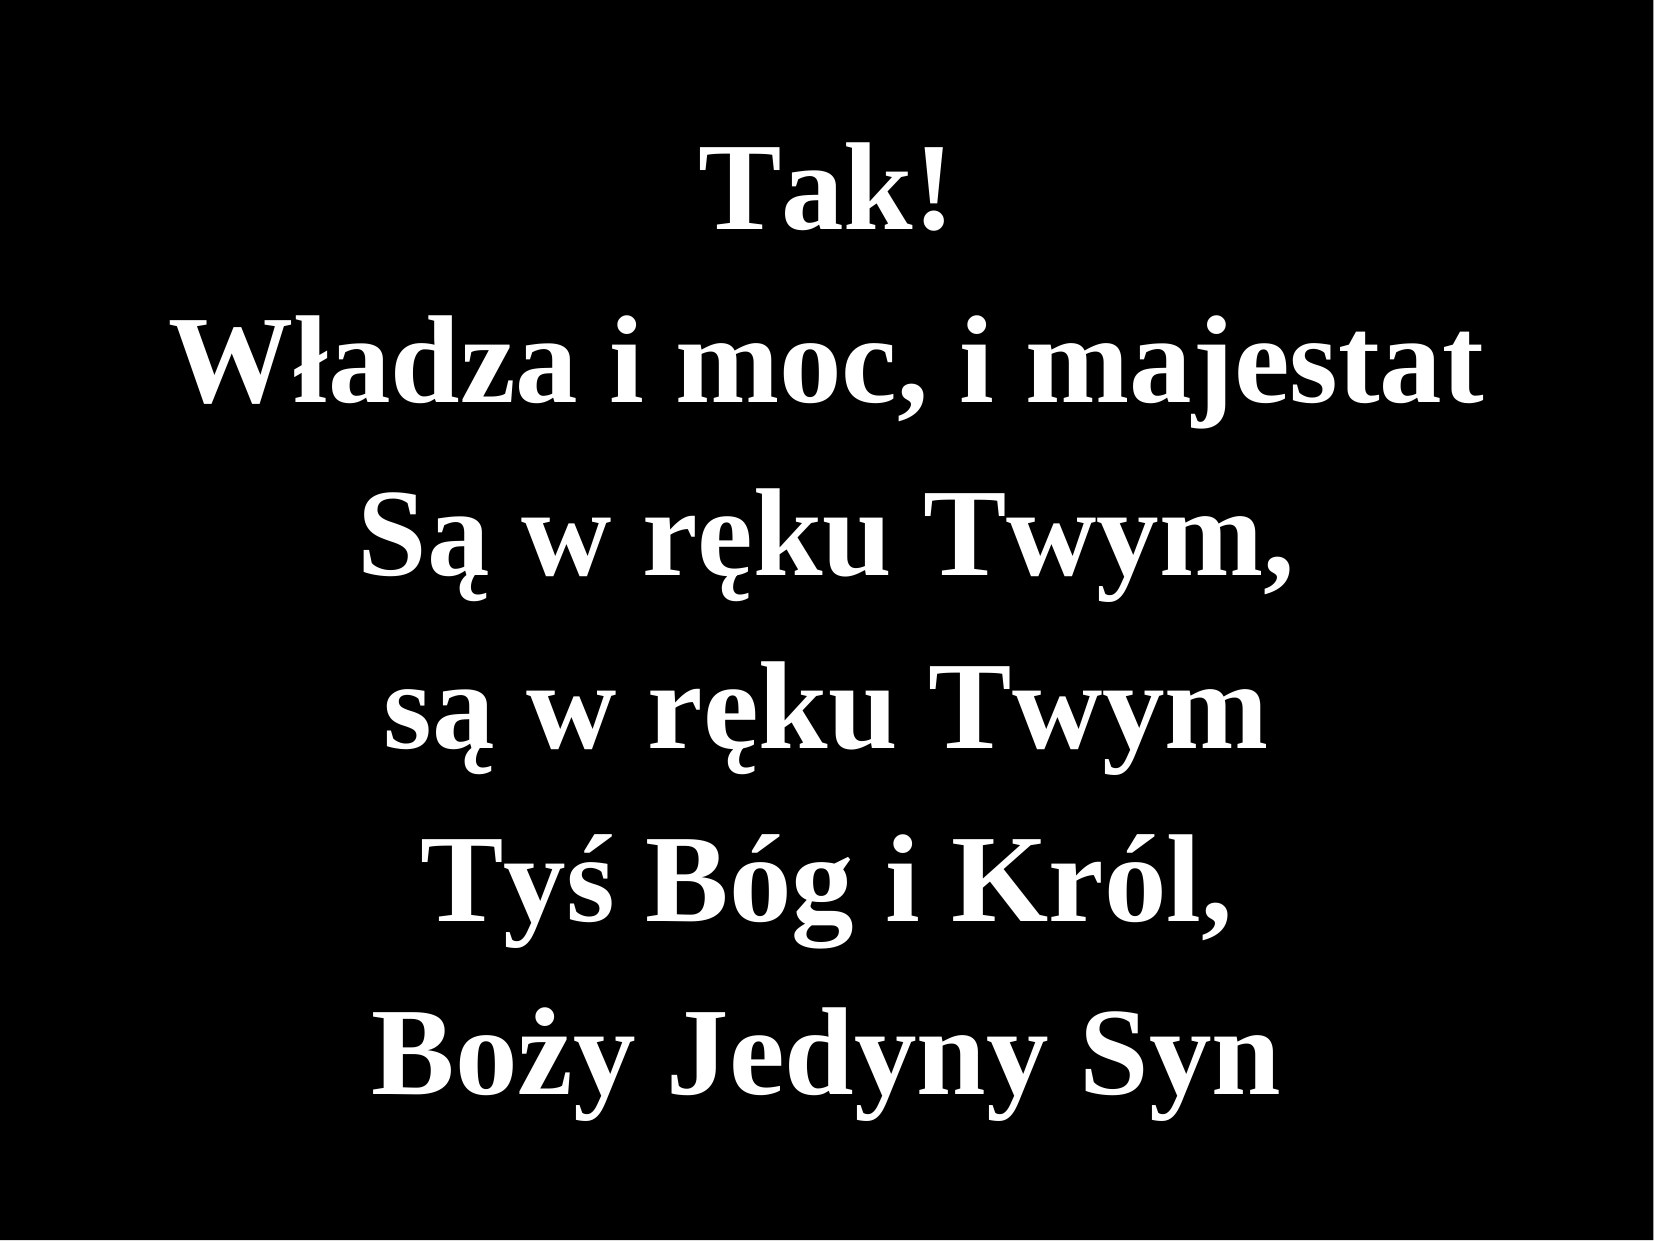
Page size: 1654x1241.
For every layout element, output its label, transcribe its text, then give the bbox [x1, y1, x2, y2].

title Tak! ppp Władza i moc, i majestat ppp Są w ręku Twym, ppp są w ręku Twym ppp Tyś Bóg i Król, ppp Boży Jedyny Syn [0, 0, 1654, 1241]
